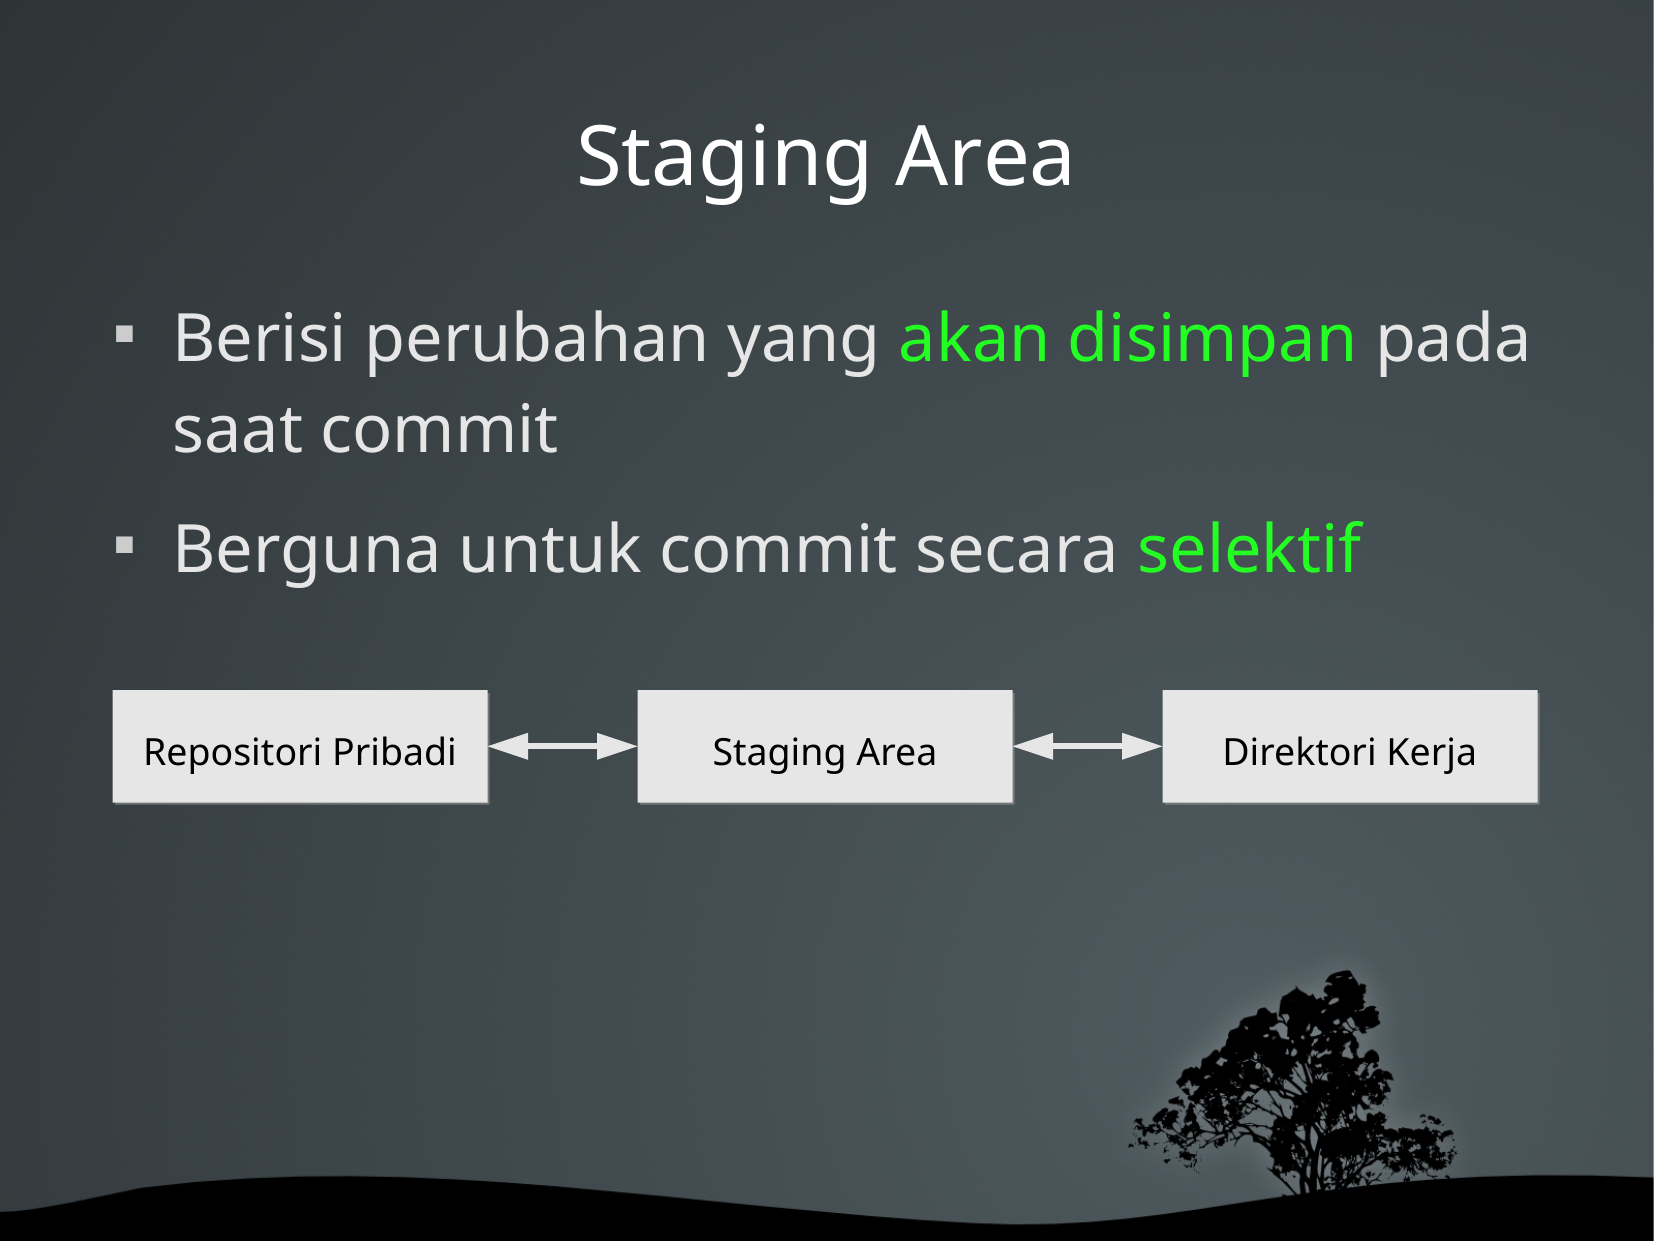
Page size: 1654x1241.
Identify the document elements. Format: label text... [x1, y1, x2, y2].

title Staging Area [82, 49, 1571, 257]
list Berisi perubahan yang akan disimpan pada saat commit Berguna untuk commit secara selektif [82, 290, 1571, 1094]
picture [0, 0, 1654, 1241]
